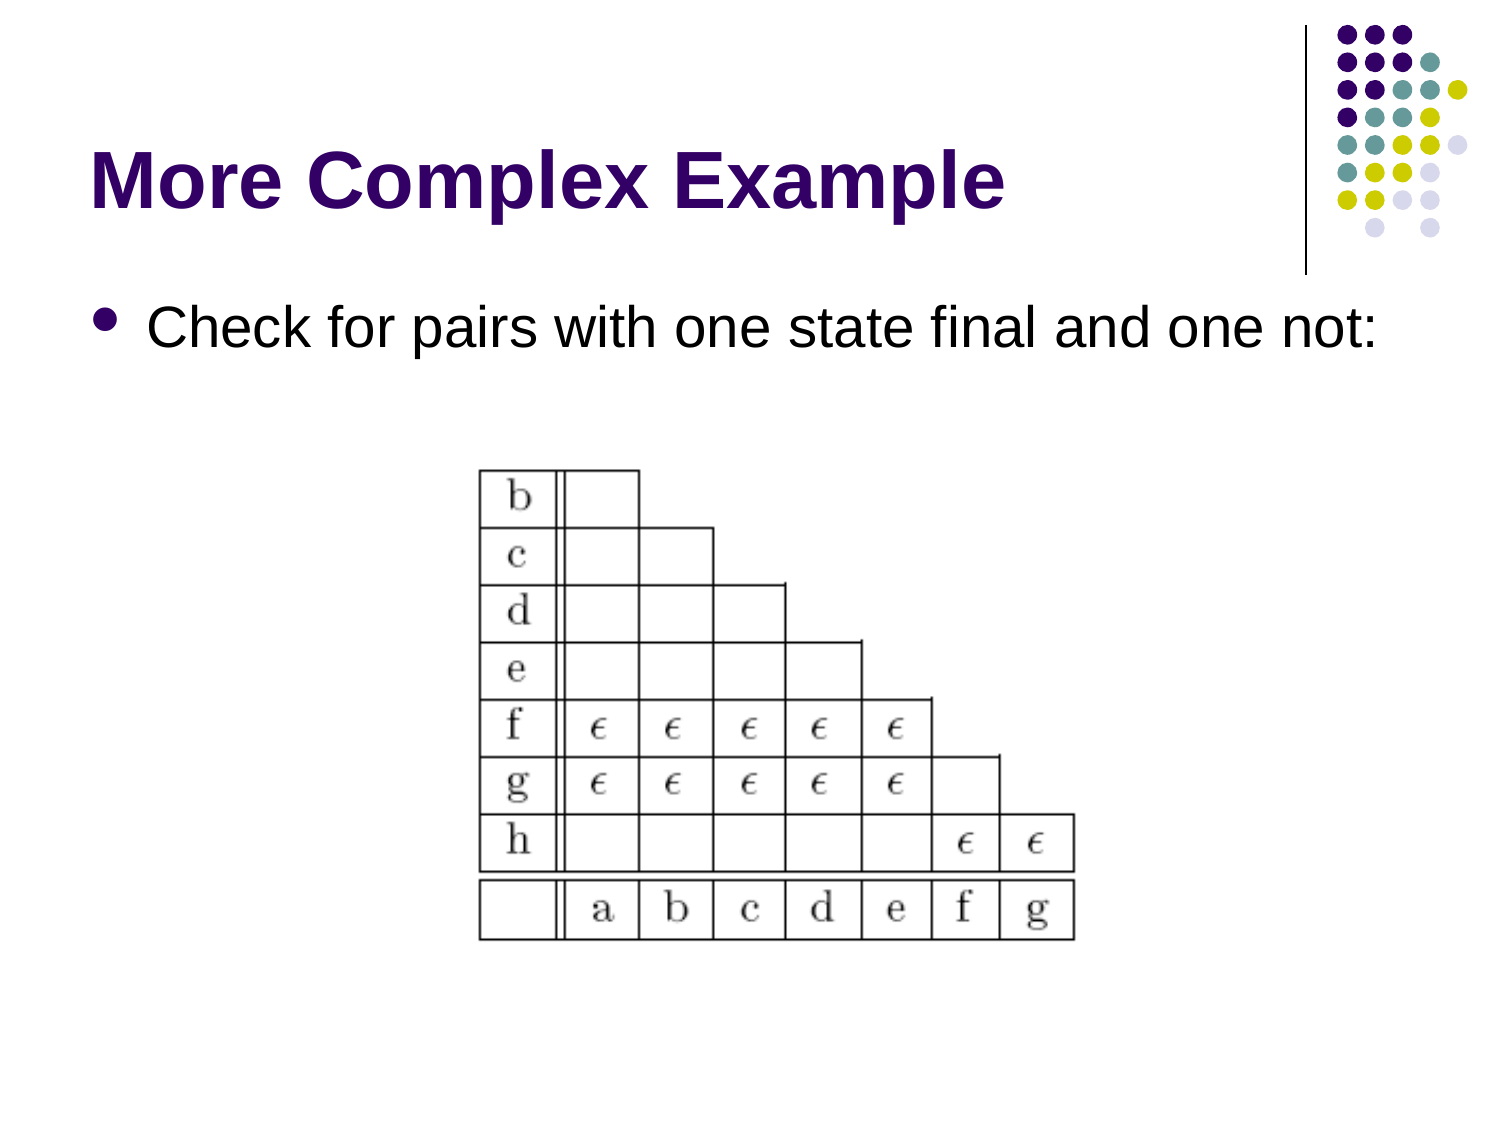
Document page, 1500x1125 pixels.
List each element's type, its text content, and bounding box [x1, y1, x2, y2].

list Check for pairs with one state final and one not: [75, 282, 1426, 1006]
title More Complex Example [74, 20, 1313, 233]
picture [437, 449, 1101, 973]
